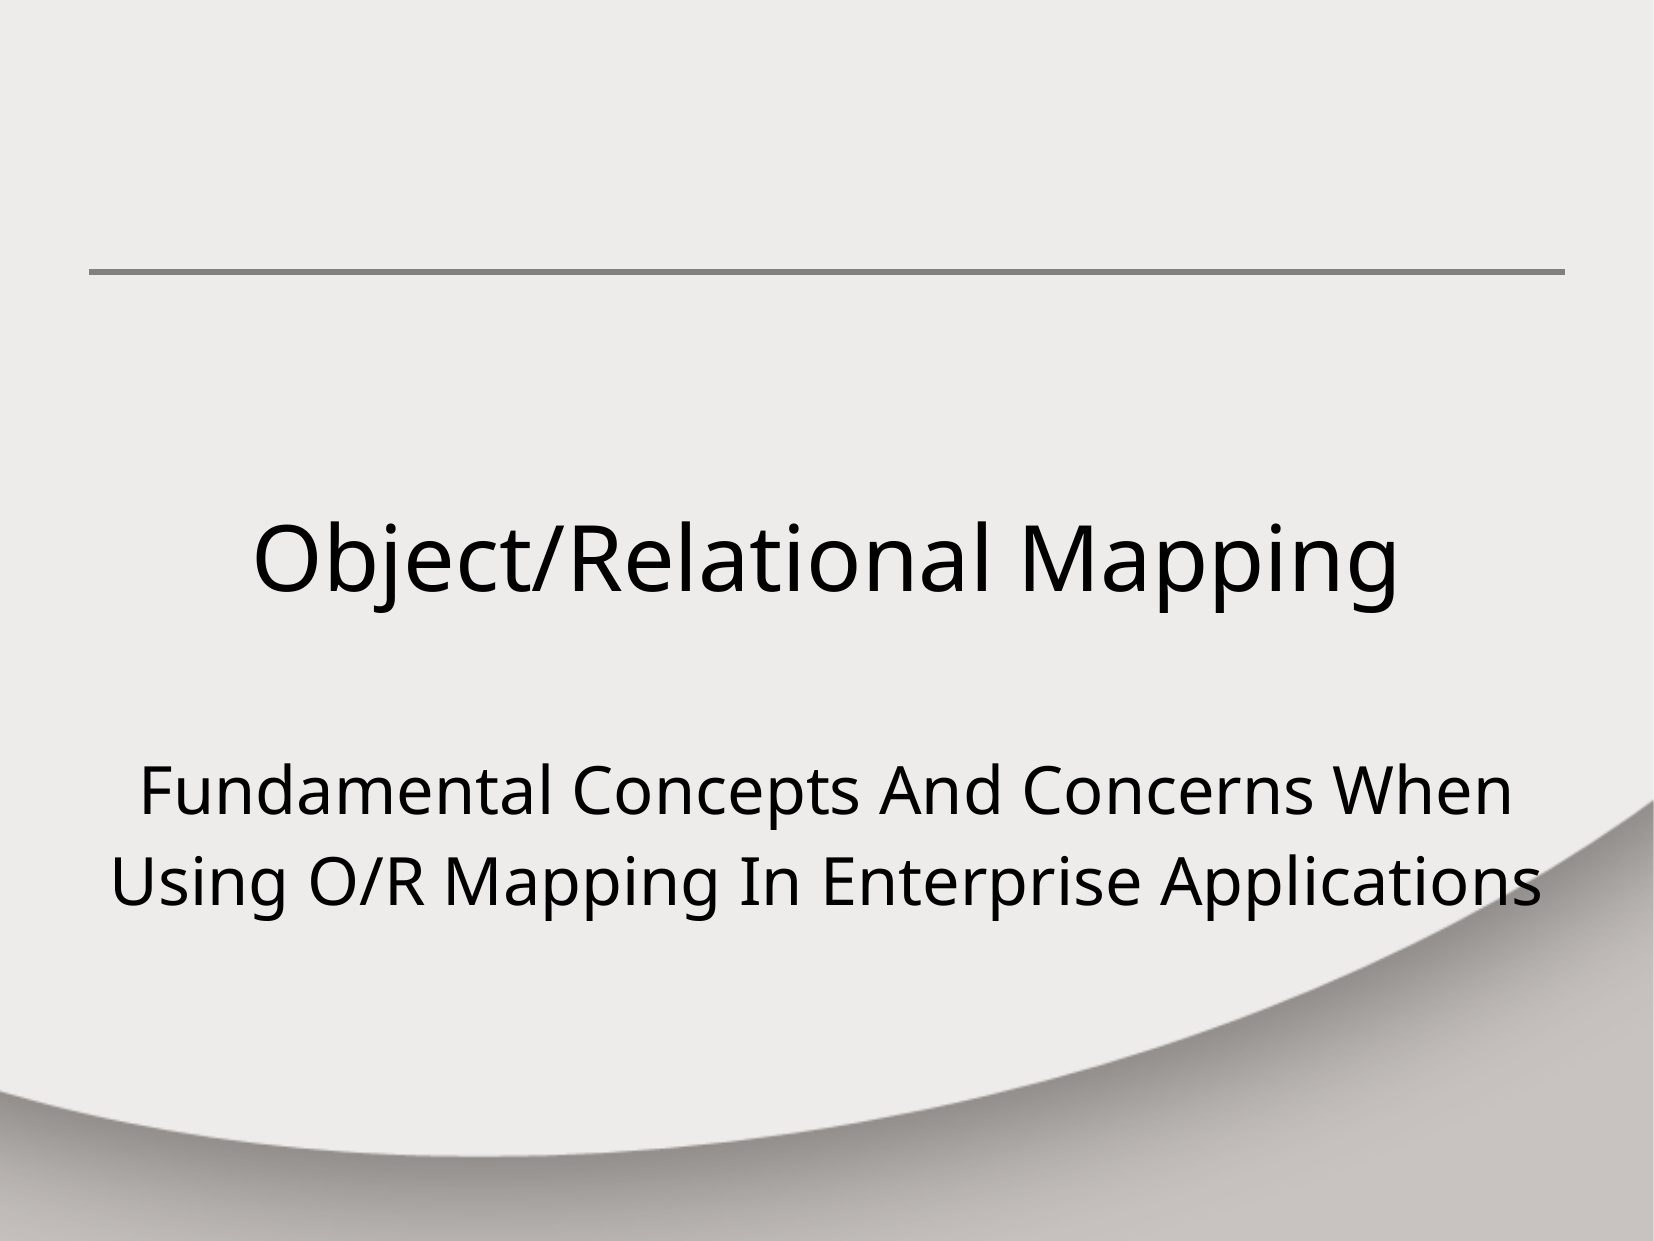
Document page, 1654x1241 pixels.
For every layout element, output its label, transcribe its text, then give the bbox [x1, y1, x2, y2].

subtitle Object/Relational Mapping Fundamental Concepts And Concerns When Using O/R Mapping In Enterprise Applications [90, 300, 1565, 1119]
picture [0, 0, 1654, 1241]
